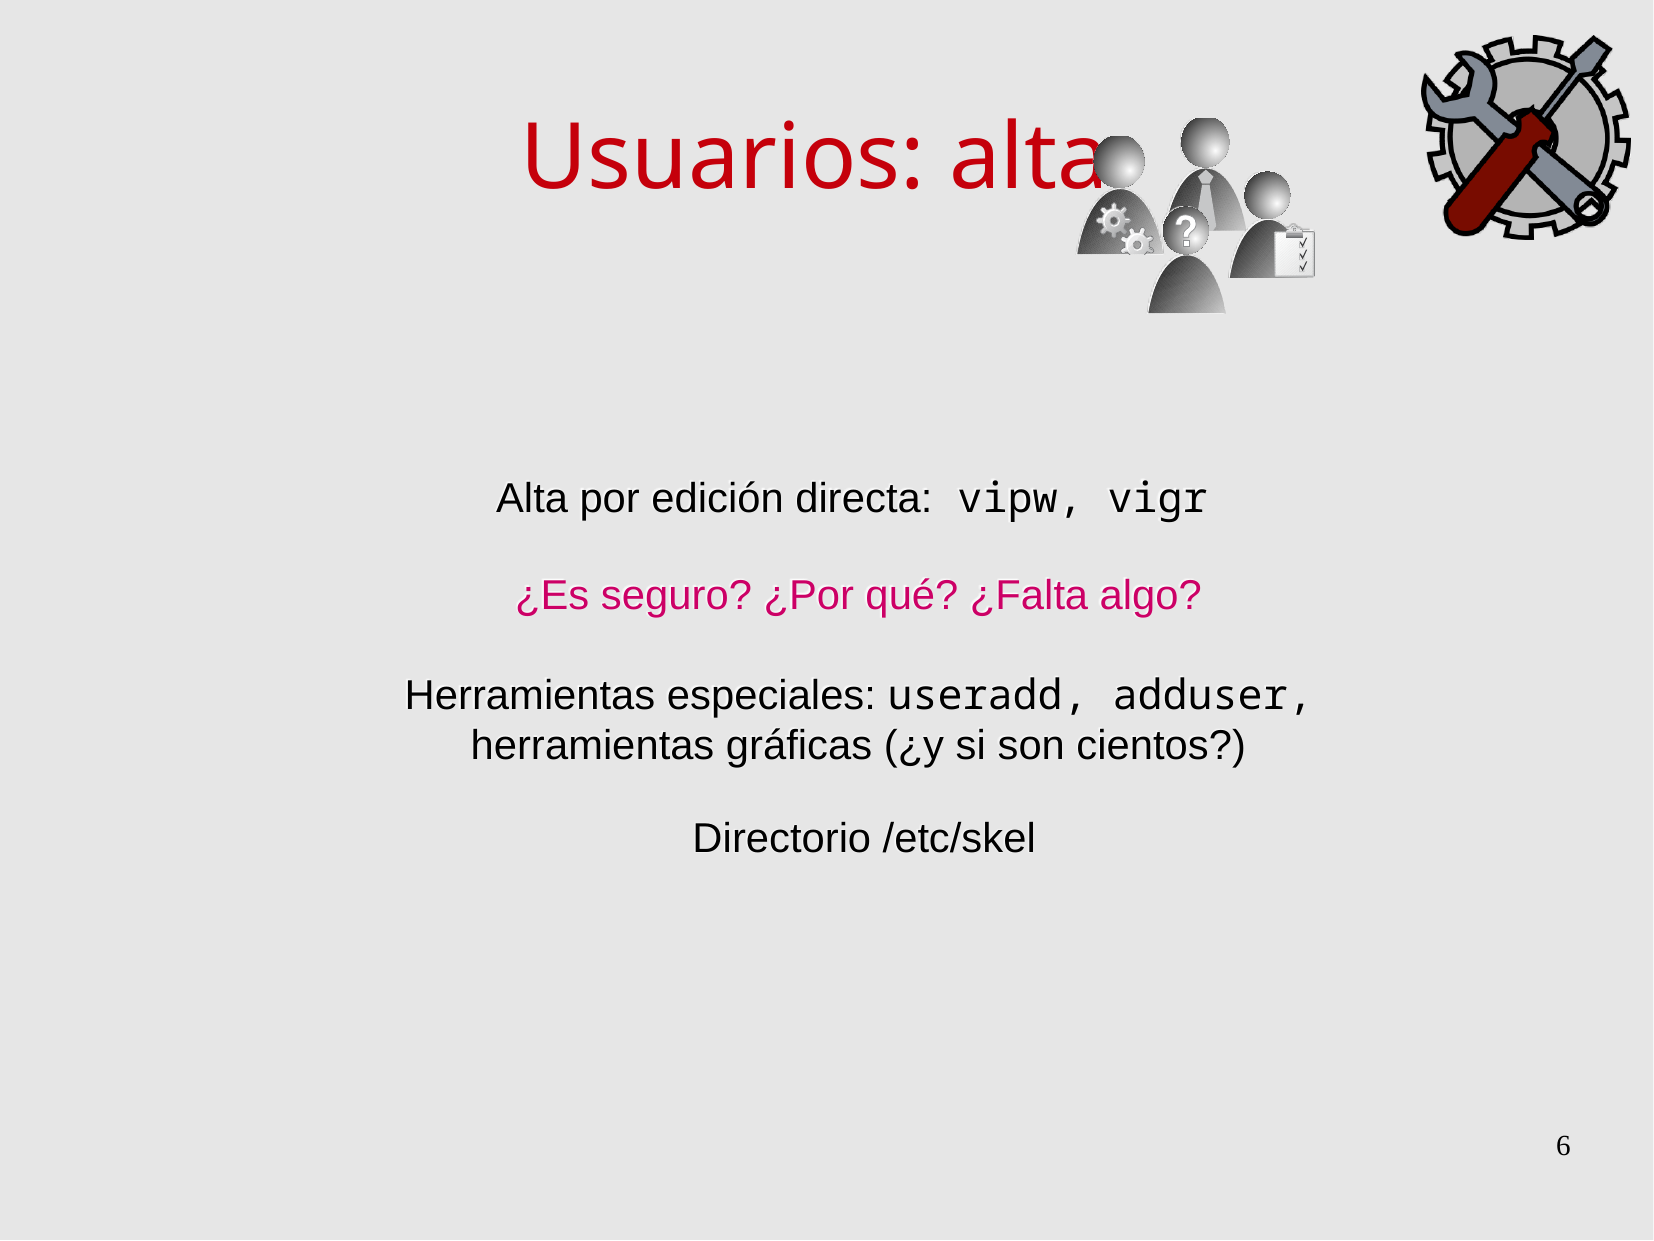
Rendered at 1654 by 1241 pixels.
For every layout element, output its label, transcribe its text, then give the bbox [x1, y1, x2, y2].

title Usuarios: alta [70, 49, 1560, 257]
picture [1060, 118, 1323, 314]
text_box Alta por edición directa: vipw, vigr ¿Es seguro? ¿Por qué? ¿Falta algo? Herramientas especiales: useradd, adduser, herramientas gráficas (¿y si son cientos?) Directorio /etc/skel [389, 460, 1344, 939]
picture [1421, 35, 1631, 240]
